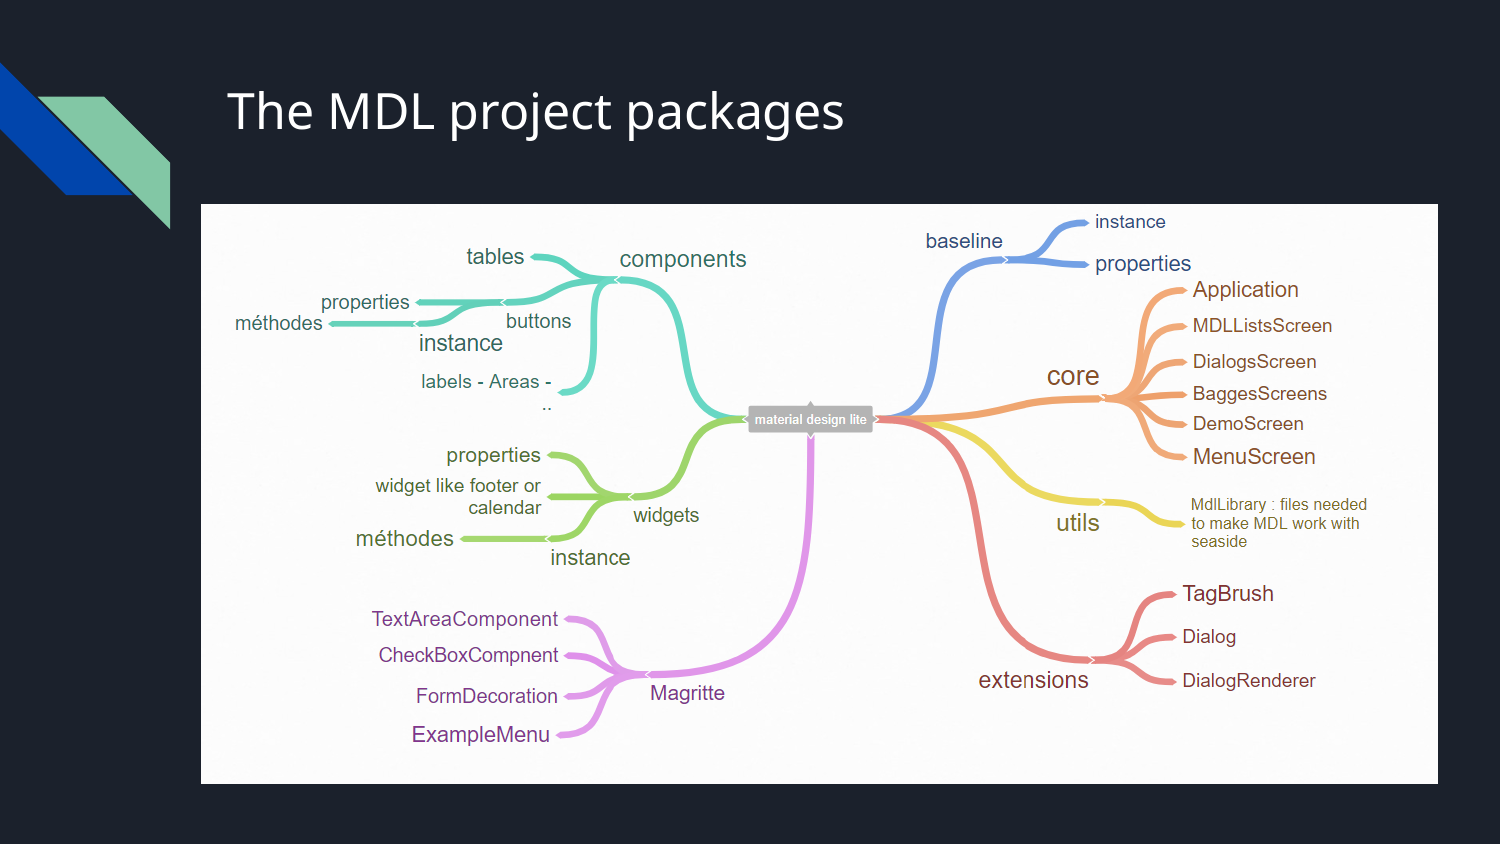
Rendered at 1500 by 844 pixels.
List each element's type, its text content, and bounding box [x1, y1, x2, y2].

title The MDL project packages [212, 64, 1368, 204]
picture [201, 204, 1438, 785]
